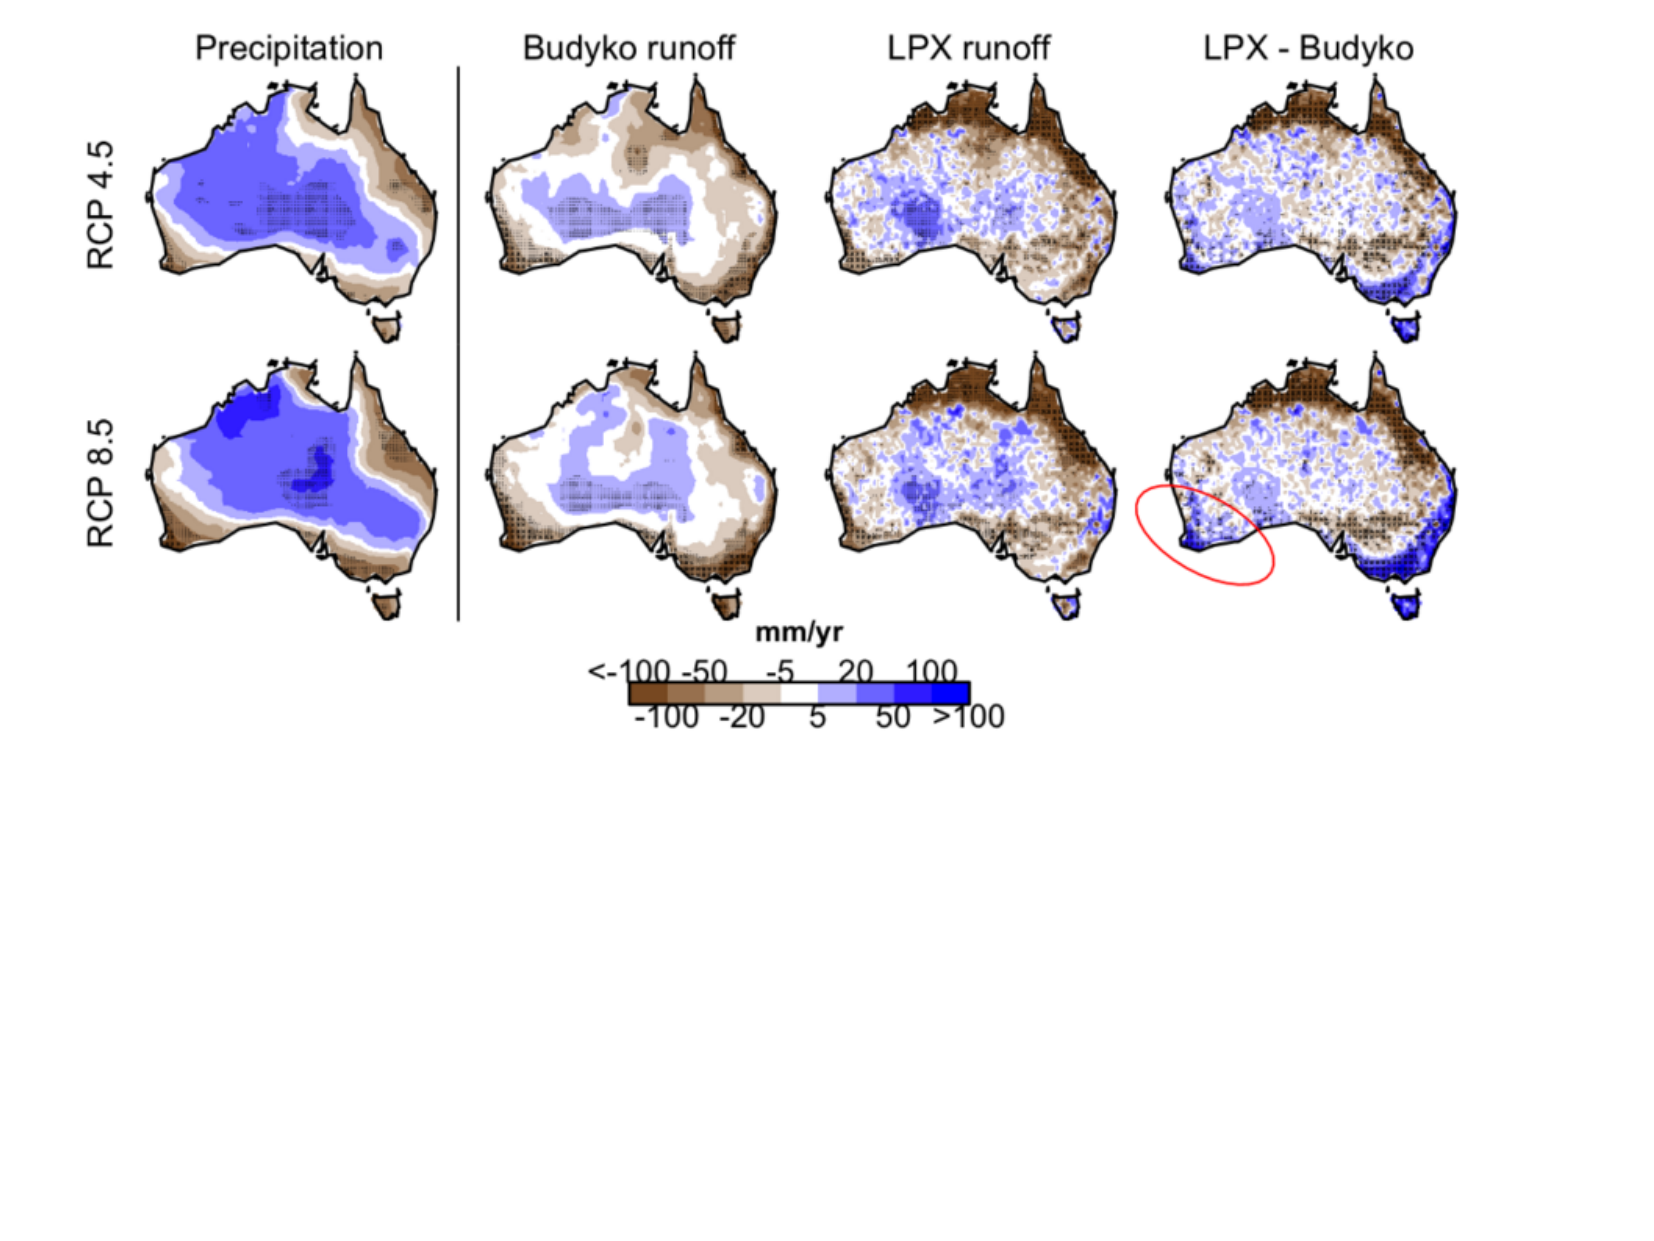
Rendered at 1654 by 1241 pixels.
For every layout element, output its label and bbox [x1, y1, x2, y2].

picture [35, 23, 1498, 743]
